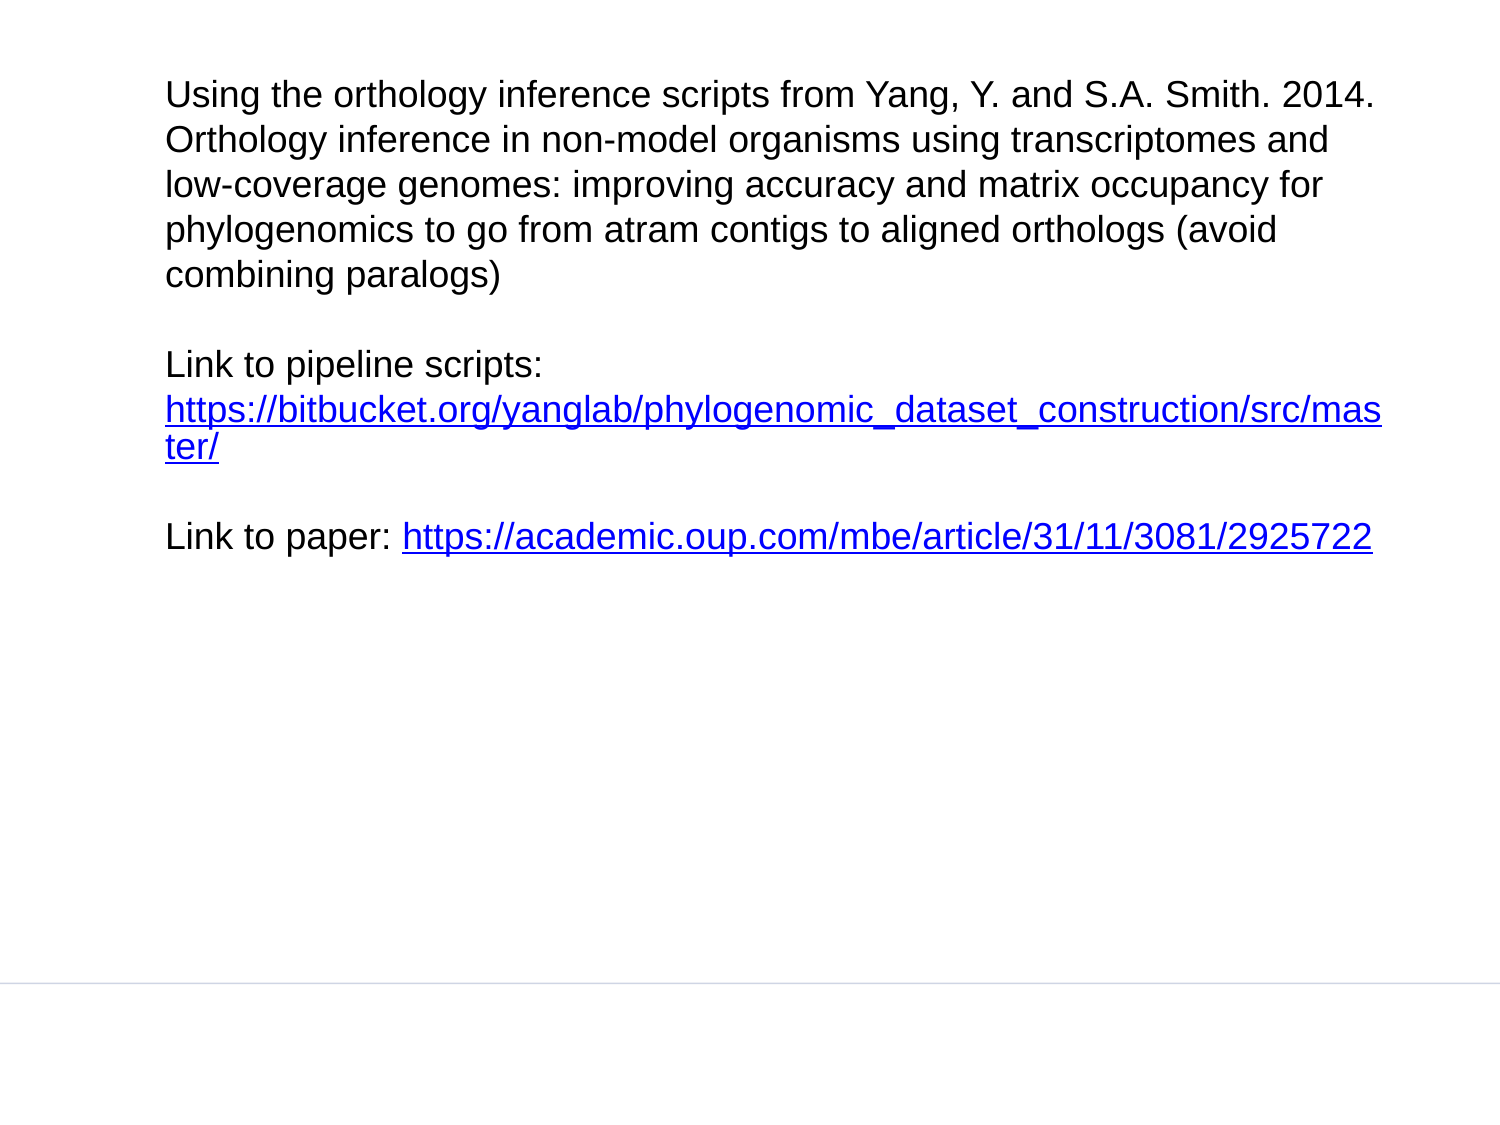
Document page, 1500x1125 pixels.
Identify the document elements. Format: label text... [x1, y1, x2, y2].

text_box Using the orthology inference scripts from Yang, Y. and S.A. Smith. 2014. Orthology inference in non-model organisms using transcriptomes and low-coverage genomes: improving accuracy and matrix occupancy for phylogenomics to go from atram contigs to aligned orthologs (avoid combining paralogs) Link to pipeline scripts: https://bitbucket.org/yanglab/phylogenomic_dataset_construction/src/master/ Link to paper: https://academic.oup.com/mbe/article/31/11/3081/2925722 [150, 62, 1400, 578]
